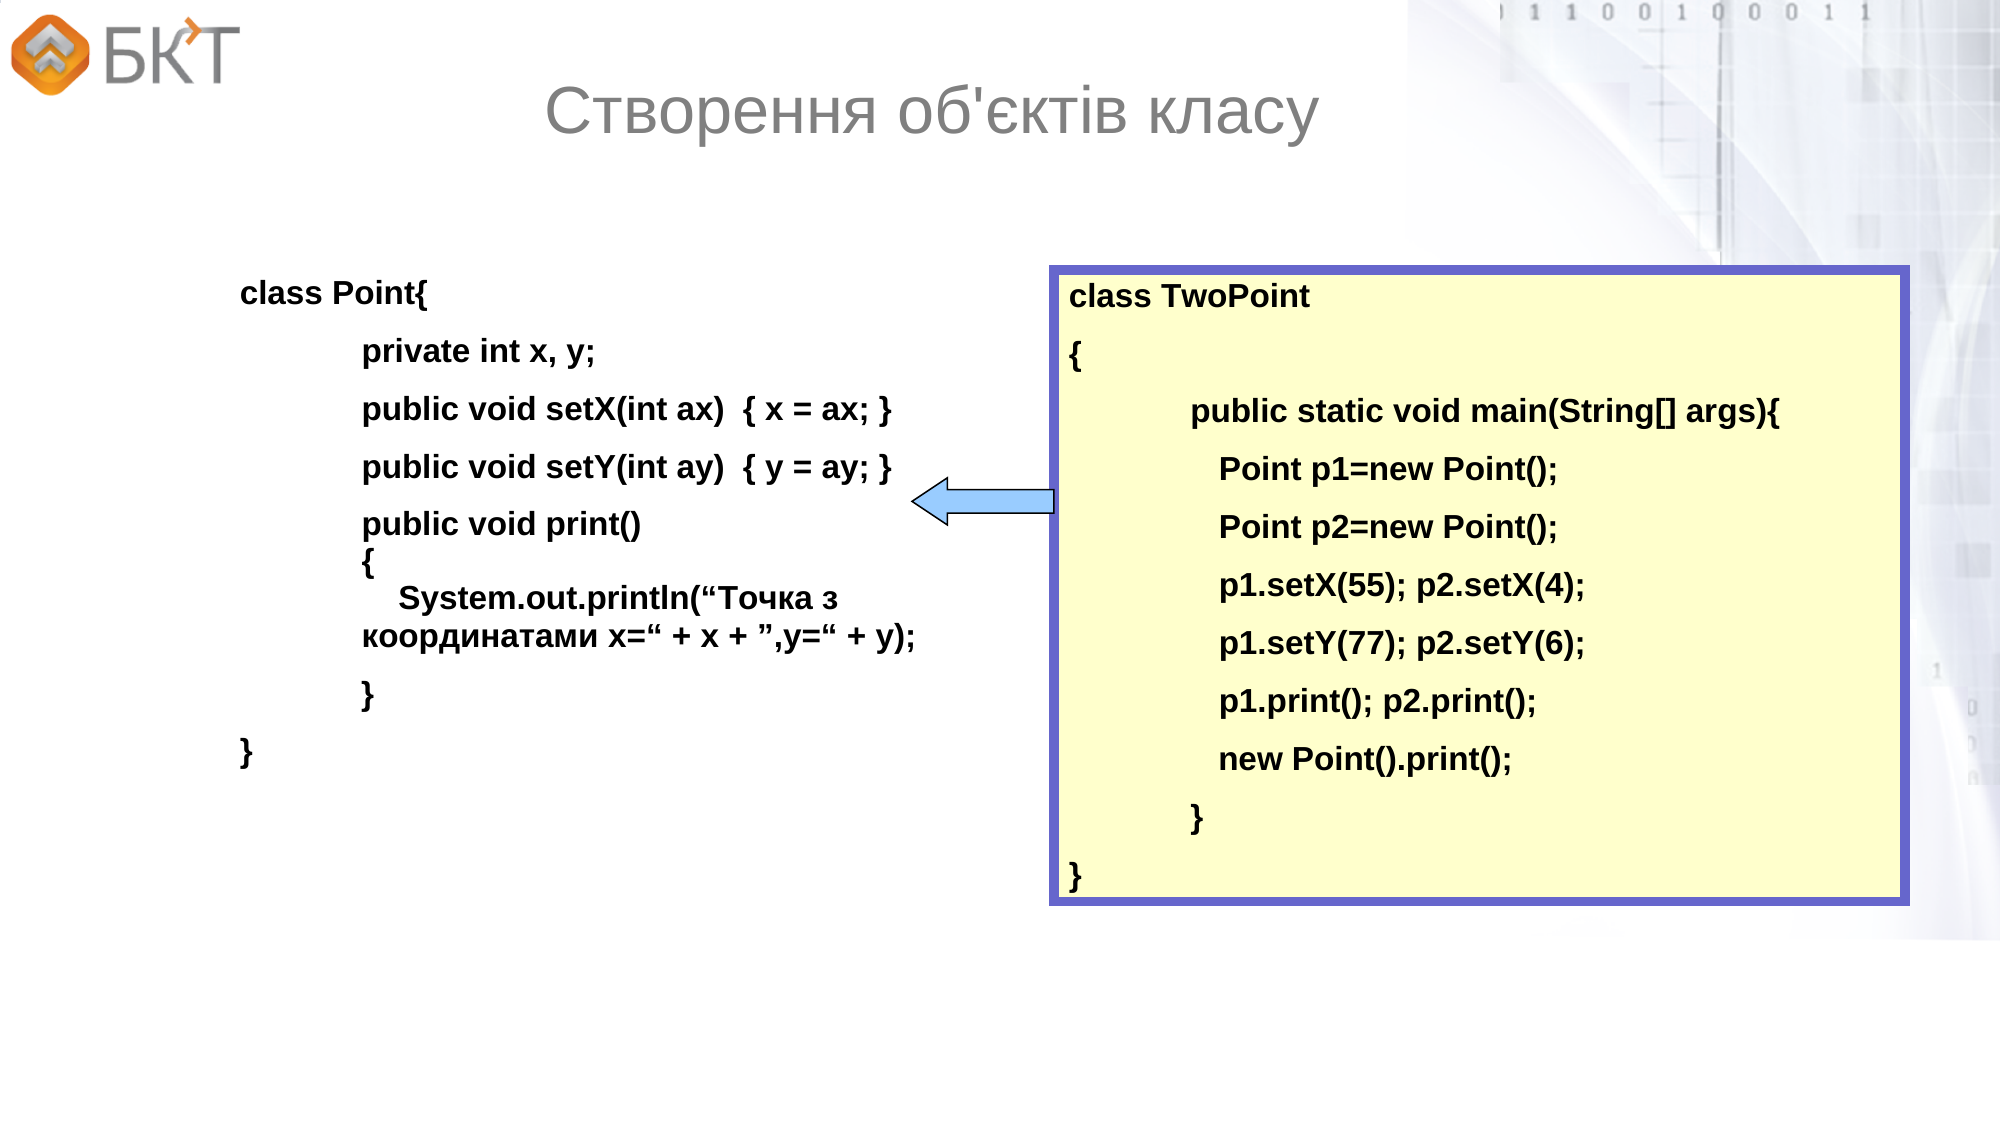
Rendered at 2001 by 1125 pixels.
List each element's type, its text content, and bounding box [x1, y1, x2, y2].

text_box class Point{ private int x, y; public void setX(int ax) { x = ax; } public void setY(int ay) { y = ay; } public void print() { System.out.println(“Точка з координатами x=“ + x + ”,y=“ + y); } } [225, 267, 934, 779]
text_box class TwoPoint { public static void main(String[] args){ Point p1=new Point(); Point p2=new Point(); p1.setX(55); p2.setX(4); p1.setY(77); p2.setY(6); p1.print(); p2.print(); new Point().print(); } } [1053, 269, 1906, 902]
picture [4, 9, 250, 97]
text_box Створення об'єктів класу [510, 60, 1356, 155]
picture [1255, 0, 2000, 1125]
text_box [911, 477, 1054, 526]
